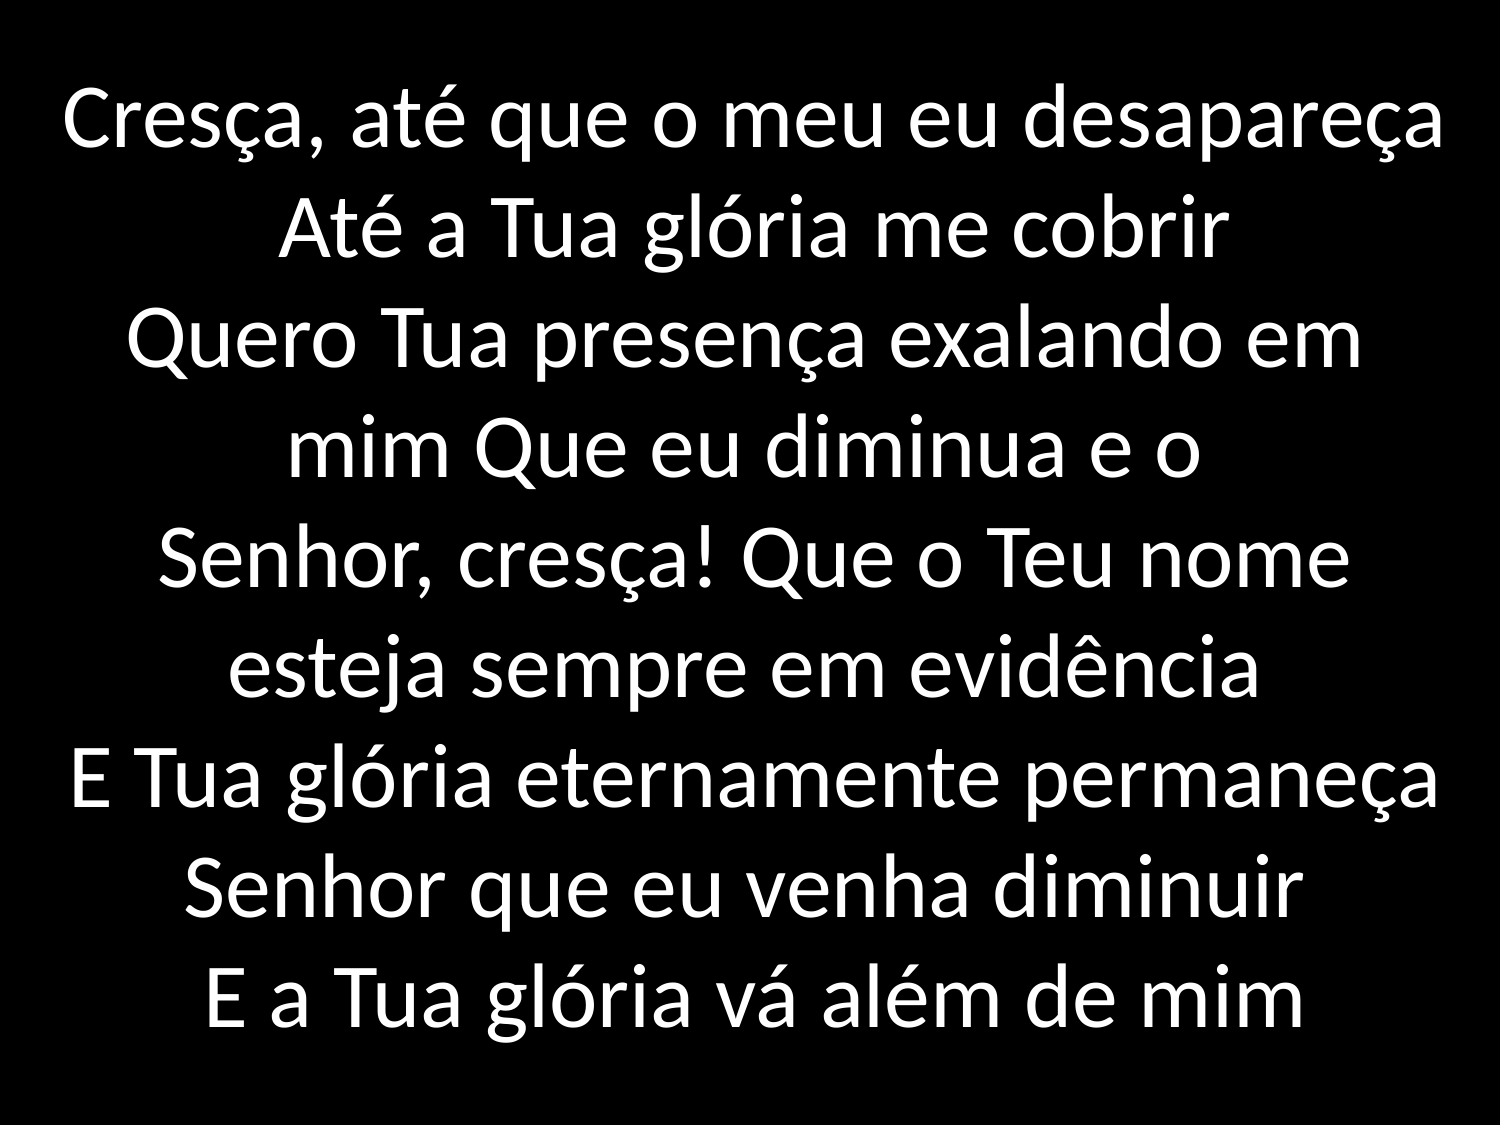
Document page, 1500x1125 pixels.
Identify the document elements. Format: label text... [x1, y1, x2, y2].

title Cresça, até que o meu eu desapareça Até a Tua glória me cobrir Quero Tua presença exalando em mim Que eu diminua e o Senhor, cresça! Que o Teu nome esteja sempre em evidência E Tua glória eternamente permaneça Senhor que eu venha diminuir E a Tua glória vá além de mim [46, 0, 1465, 1102]
